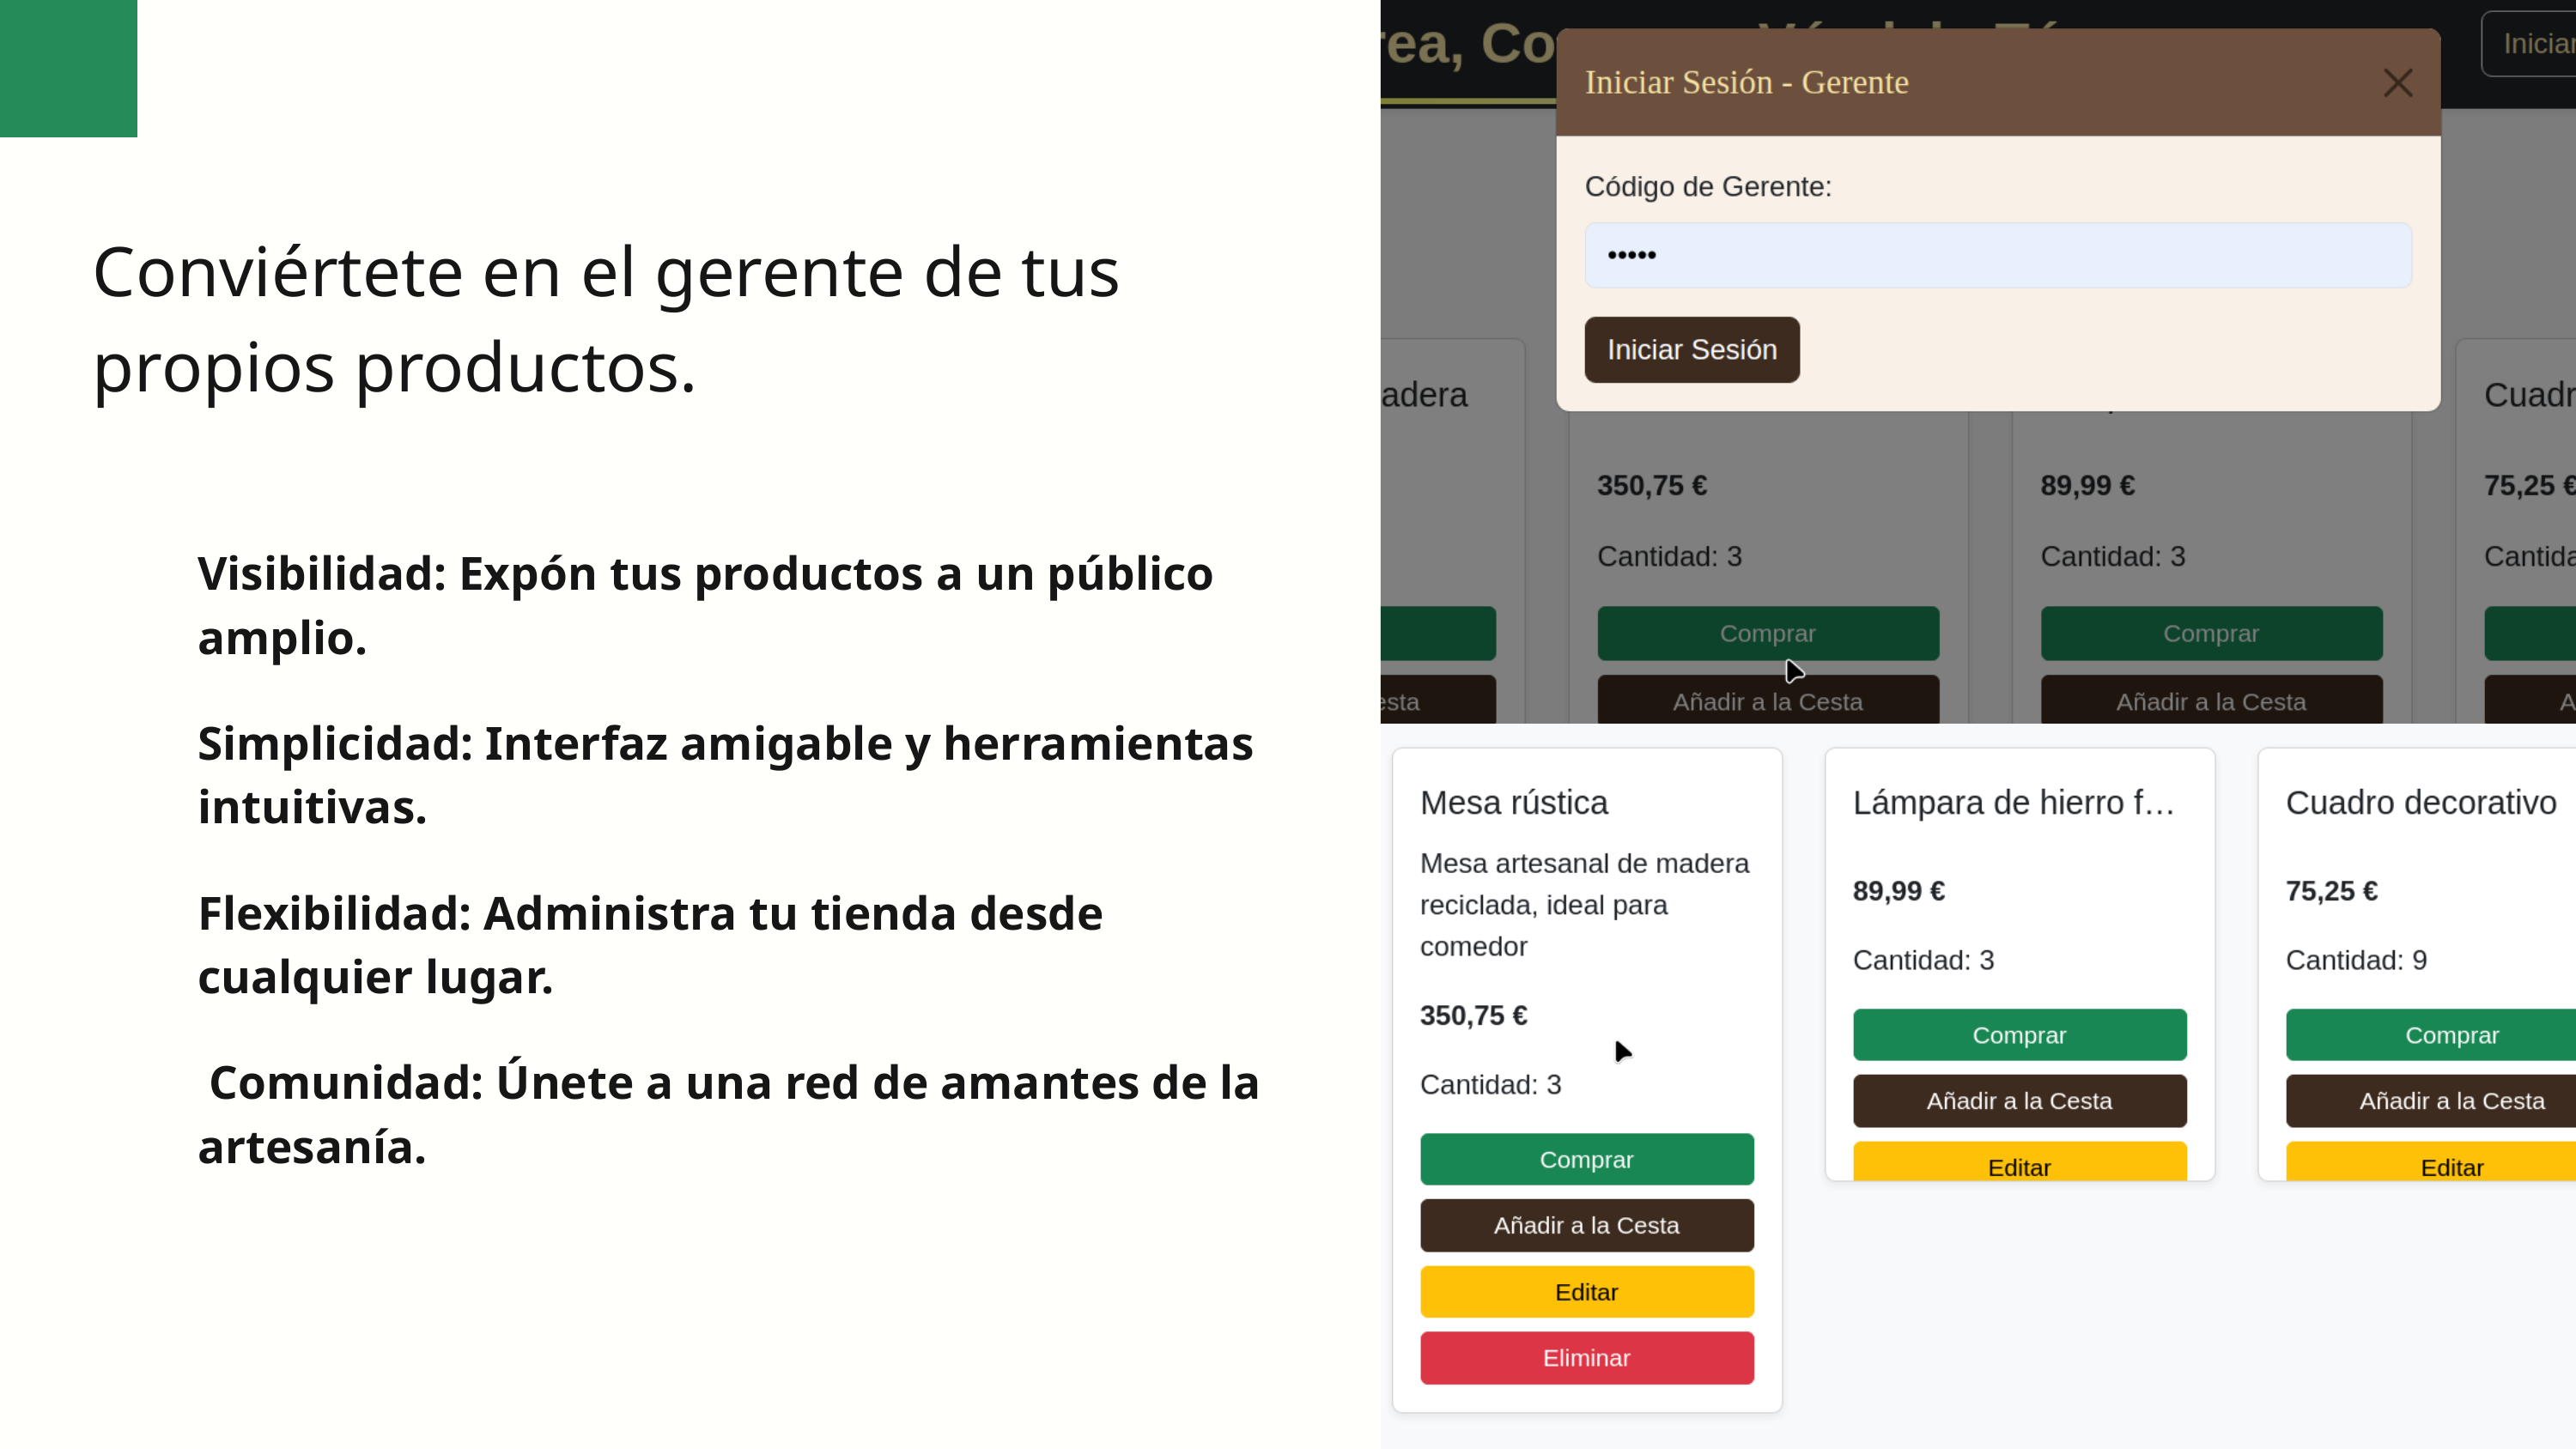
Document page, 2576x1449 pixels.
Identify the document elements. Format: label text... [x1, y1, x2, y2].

text_box Visibilidad: Expón tus productos a un público amplio. [197, 536, 1267, 664]
text_box Comunidad: Únete a una red de amantes de la artesanía. [197, 1045, 1267, 1173]
text_box Conviértete en el gerente de tus propios productos. [92, 214, 1332, 406]
text_box Flexibilidad: Administra tu tienda desde cualquier lugar. [197, 875, 1267, 1003]
text_box Simplicidad: Interfaz amigable y herramientas intuitivas. [197, 705, 1267, 834]
text_box [0, 0, 137, 137]
picture [1380, 0, 2576, 1449]
